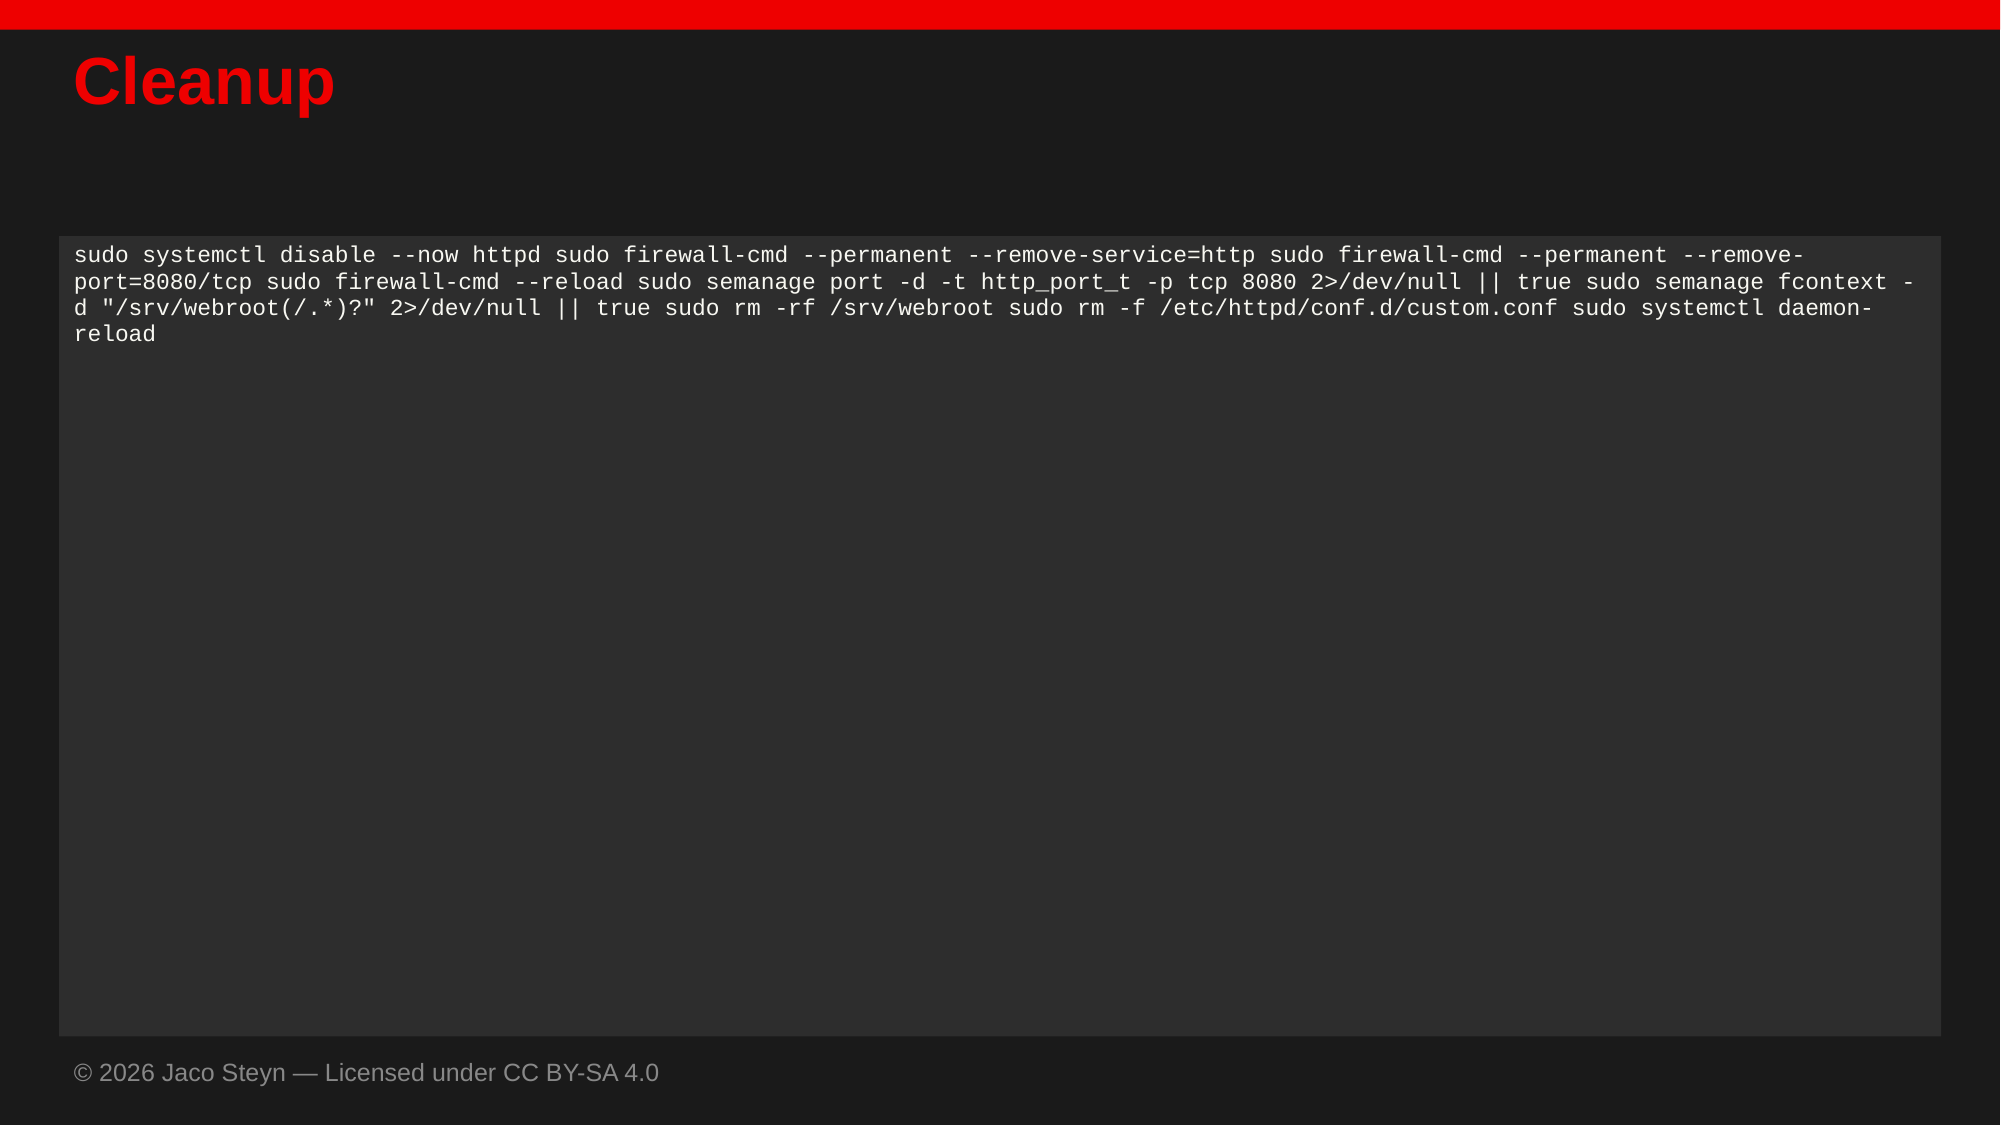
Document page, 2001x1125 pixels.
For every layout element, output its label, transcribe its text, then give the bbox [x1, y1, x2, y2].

text_box Cleanup [59, 36, 1942, 208]
text_box [0, 0, 2001, 30]
text_box © 2026 Jaco Steyn — Licensed under CC BY-SA 4.0 [59, 1051, 1942, 1093]
text_box sudo systemctl disable --now httpd sudo firewall-cmd --permanent --remove-service=http sudo firewall-cmd --permanent --remove-port=8080/tcp sudo firewall-cmd --reload sudo semanage port -d -t http_port_t -p tcp 8080 2>/dev/null || true sudo semanage fcontext -d "/srv/webroot(/.*)?" 2>/dev/null || true sudo rm -rf /srv/webroot sudo rm -f /etc/httpd/conf.d/custom.conf sudo systemctl daemon-reload [59, 236, 1942, 1037]
